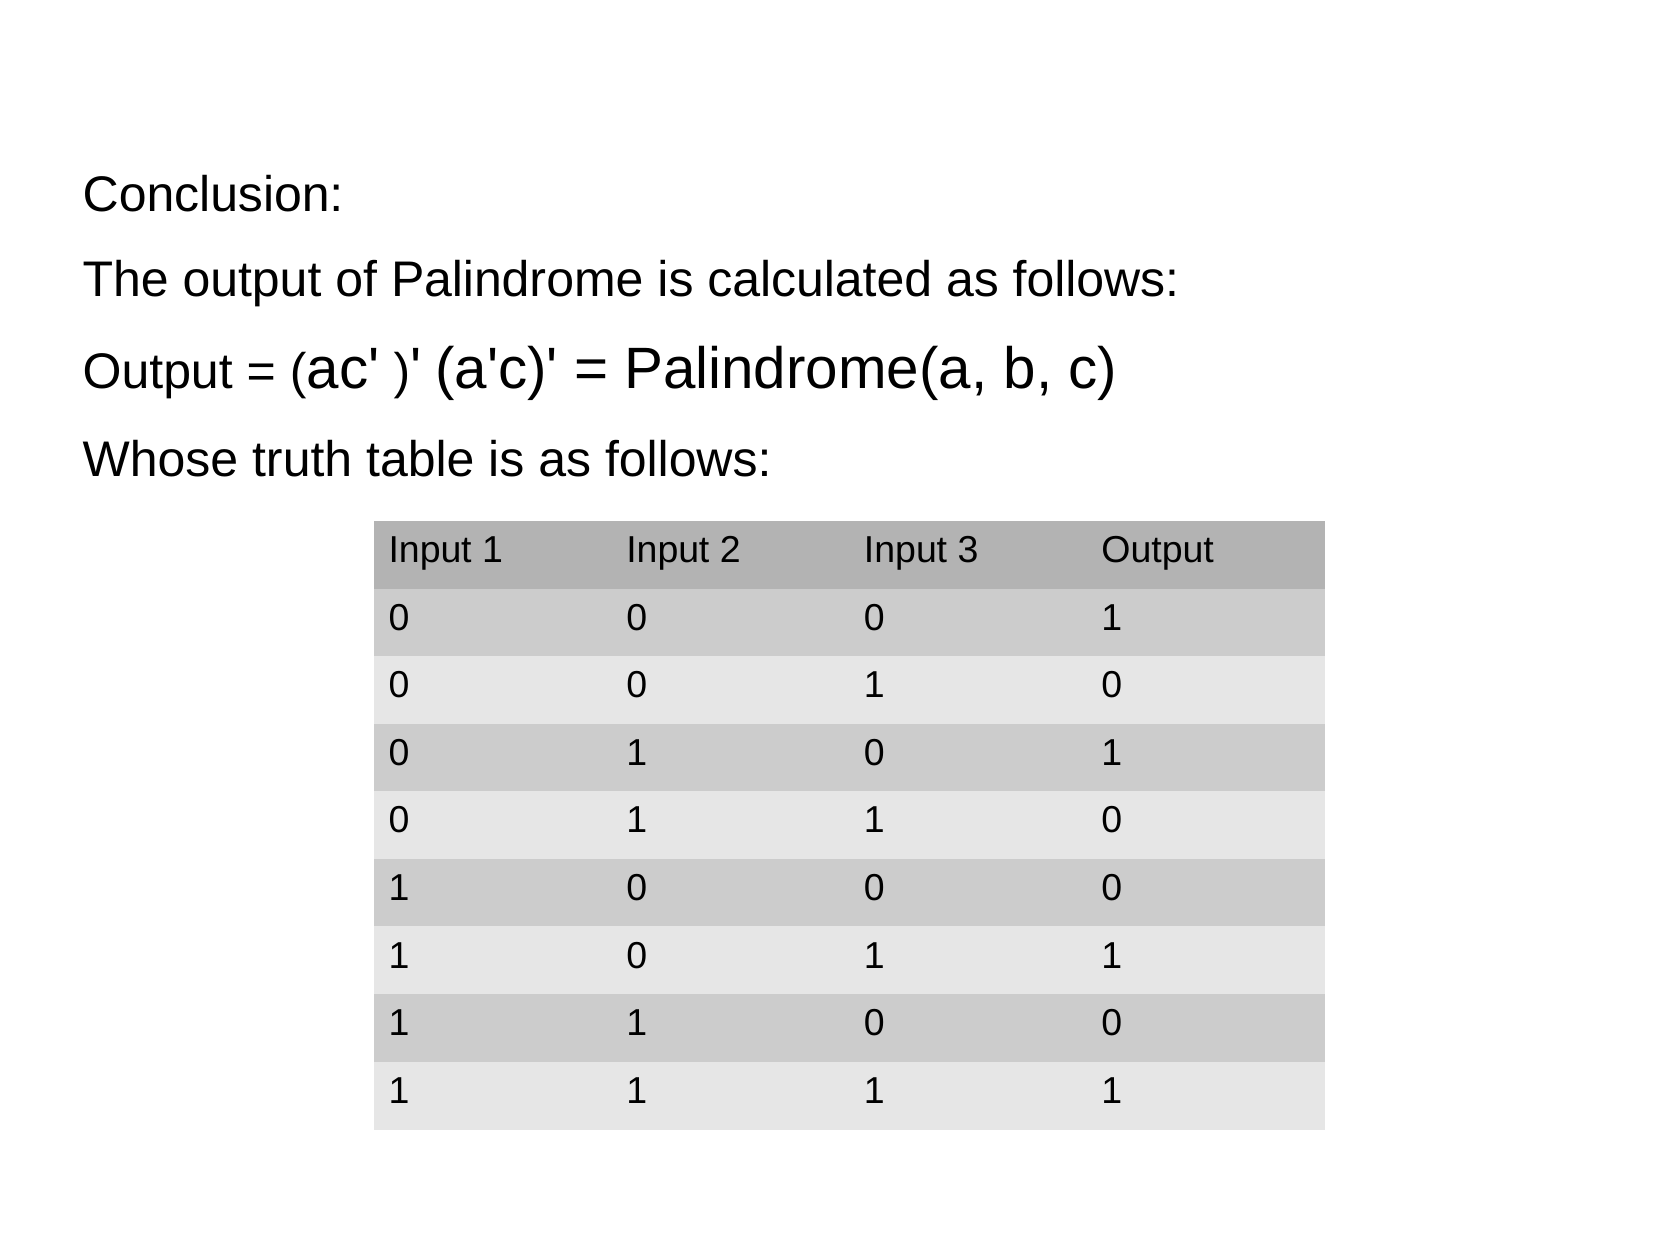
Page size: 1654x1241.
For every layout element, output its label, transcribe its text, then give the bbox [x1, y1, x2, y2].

table_cell 0 [849, 994, 1087, 1062]
table_cell 1 [1087, 589, 1325, 656]
table_cell 0 [849, 859, 1087, 926]
table_cell 0 [1087, 859, 1325, 926]
table_cell 1 [374, 926, 611, 994]
table_cell 0 [374, 589, 611, 656]
table_cell 0 [374, 656, 611, 724]
table_cell 0 [849, 589, 1087, 656]
table_cell 1 [849, 1062, 1087, 1130]
table_cell 1 [849, 656, 1087, 724]
table_cell 1 [611, 724, 849, 791]
table_cell 1 [849, 926, 1087, 994]
table_cell 0 [1087, 791, 1325, 859]
table_cell 0 [611, 656, 849, 724]
table_cell 1 [1087, 1062, 1325, 1130]
table_cell 0 [374, 791, 611, 859]
table_cell 0 [1087, 656, 1325, 724]
table_cell 0 [611, 926, 849, 994]
table_cell 1 [374, 859, 611, 926]
table_cell 0 [611, 859, 849, 926]
table_cell 1 [849, 791, 1087, 859]
table_cell 1 [611, 1062, 849, 1130]
table_header Input 1 [374, 521, 611, 589]
table_header Output [1087, 521, 1325, 589]
table_cell 1 [1087, 926, 1325, 994]
table_header Input 3 [849, 521, 1087, 589]
table_cell 0 [1087, 994, 1325, 1062]
list Conclusion: The output of Palindrome is calculated as follows: Output = (ac' )' (a'c)' = Palindrome(a, b, c) Whose truth table is as follows: [82, 165, 1538, 886]
table_cell 1 [611, 994, 849, 1062]
table_cell 0 [849, 724, 1087, 791]
table_cell 1 [374, 1062, 611, 1130]
table_cell 1 [374, 994, 611, 1062]
table_cell 1 [611, 791, 849, 859]
table_cell 0 [374, 724, 611, 791]
table_cell 0 [611, 589, 849, 656]
table_cell 1 [1087, 724, 1325, 791]
table_header Input 2 [611, 521, 849, 589]
